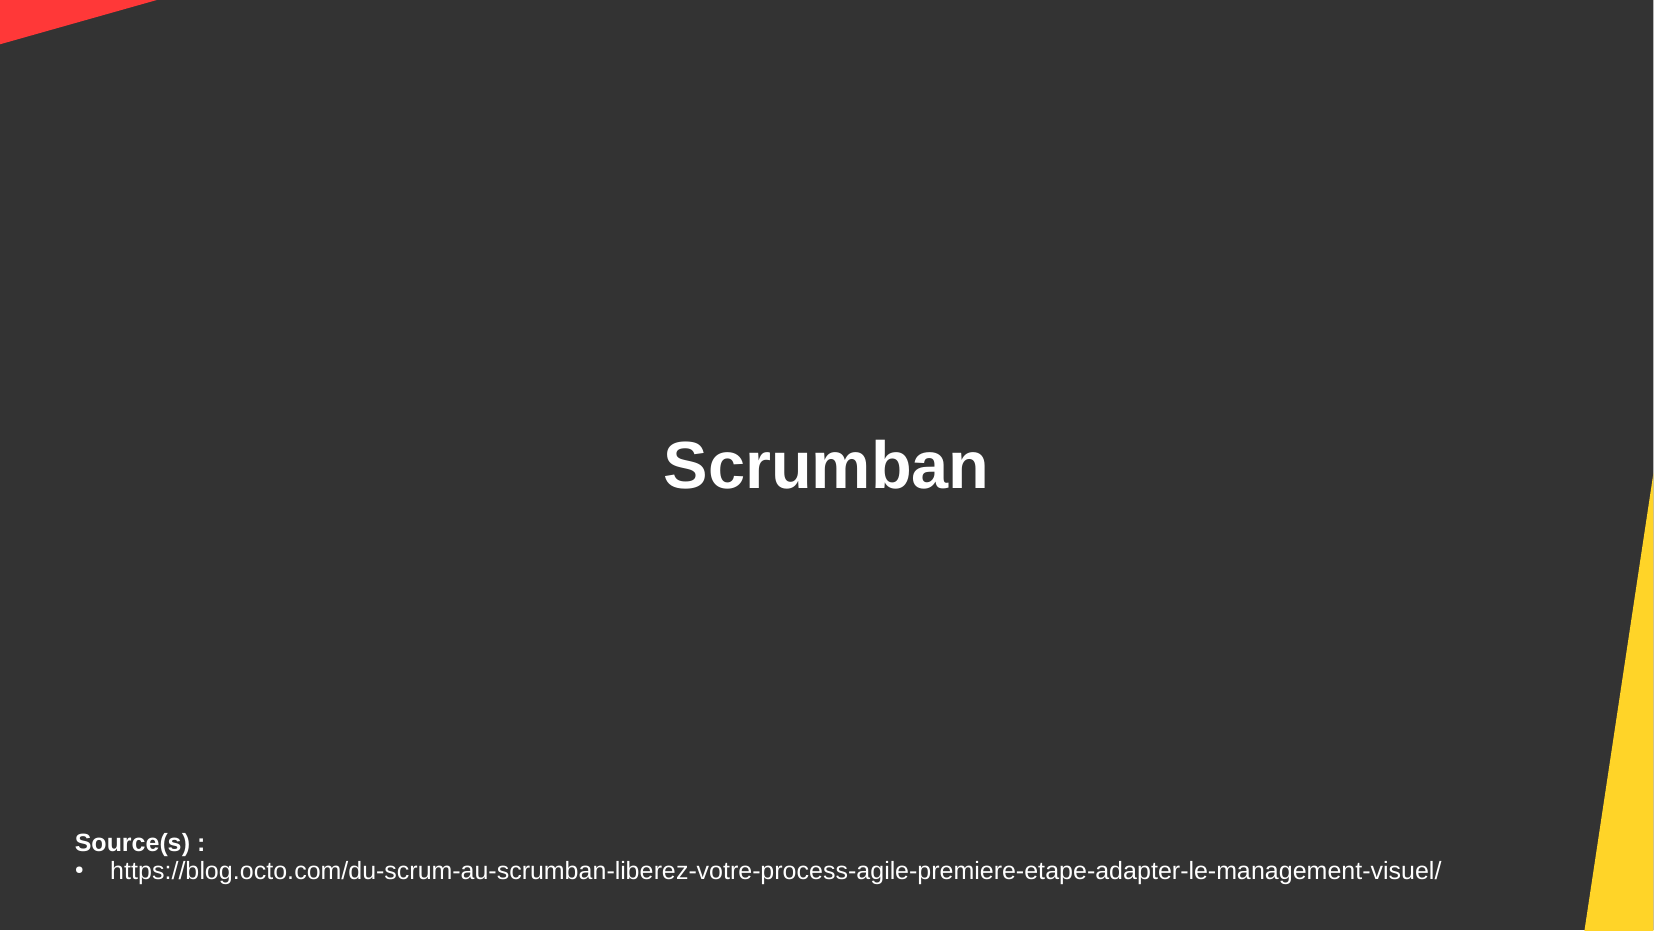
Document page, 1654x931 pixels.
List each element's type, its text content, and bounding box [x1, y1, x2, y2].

text_box Source(s) : https://blog.octo.com/du-scrum-au-scrumban-liberez-votre-process-agile-premiere-etape-adapter-le-management-visuel/ [60, 821, 1546, 921]
text_box [1584, 469, 1654, 931]
text_box [0, 0, 157, 45]
title Scrumban [31, 352, 1622, 578]
